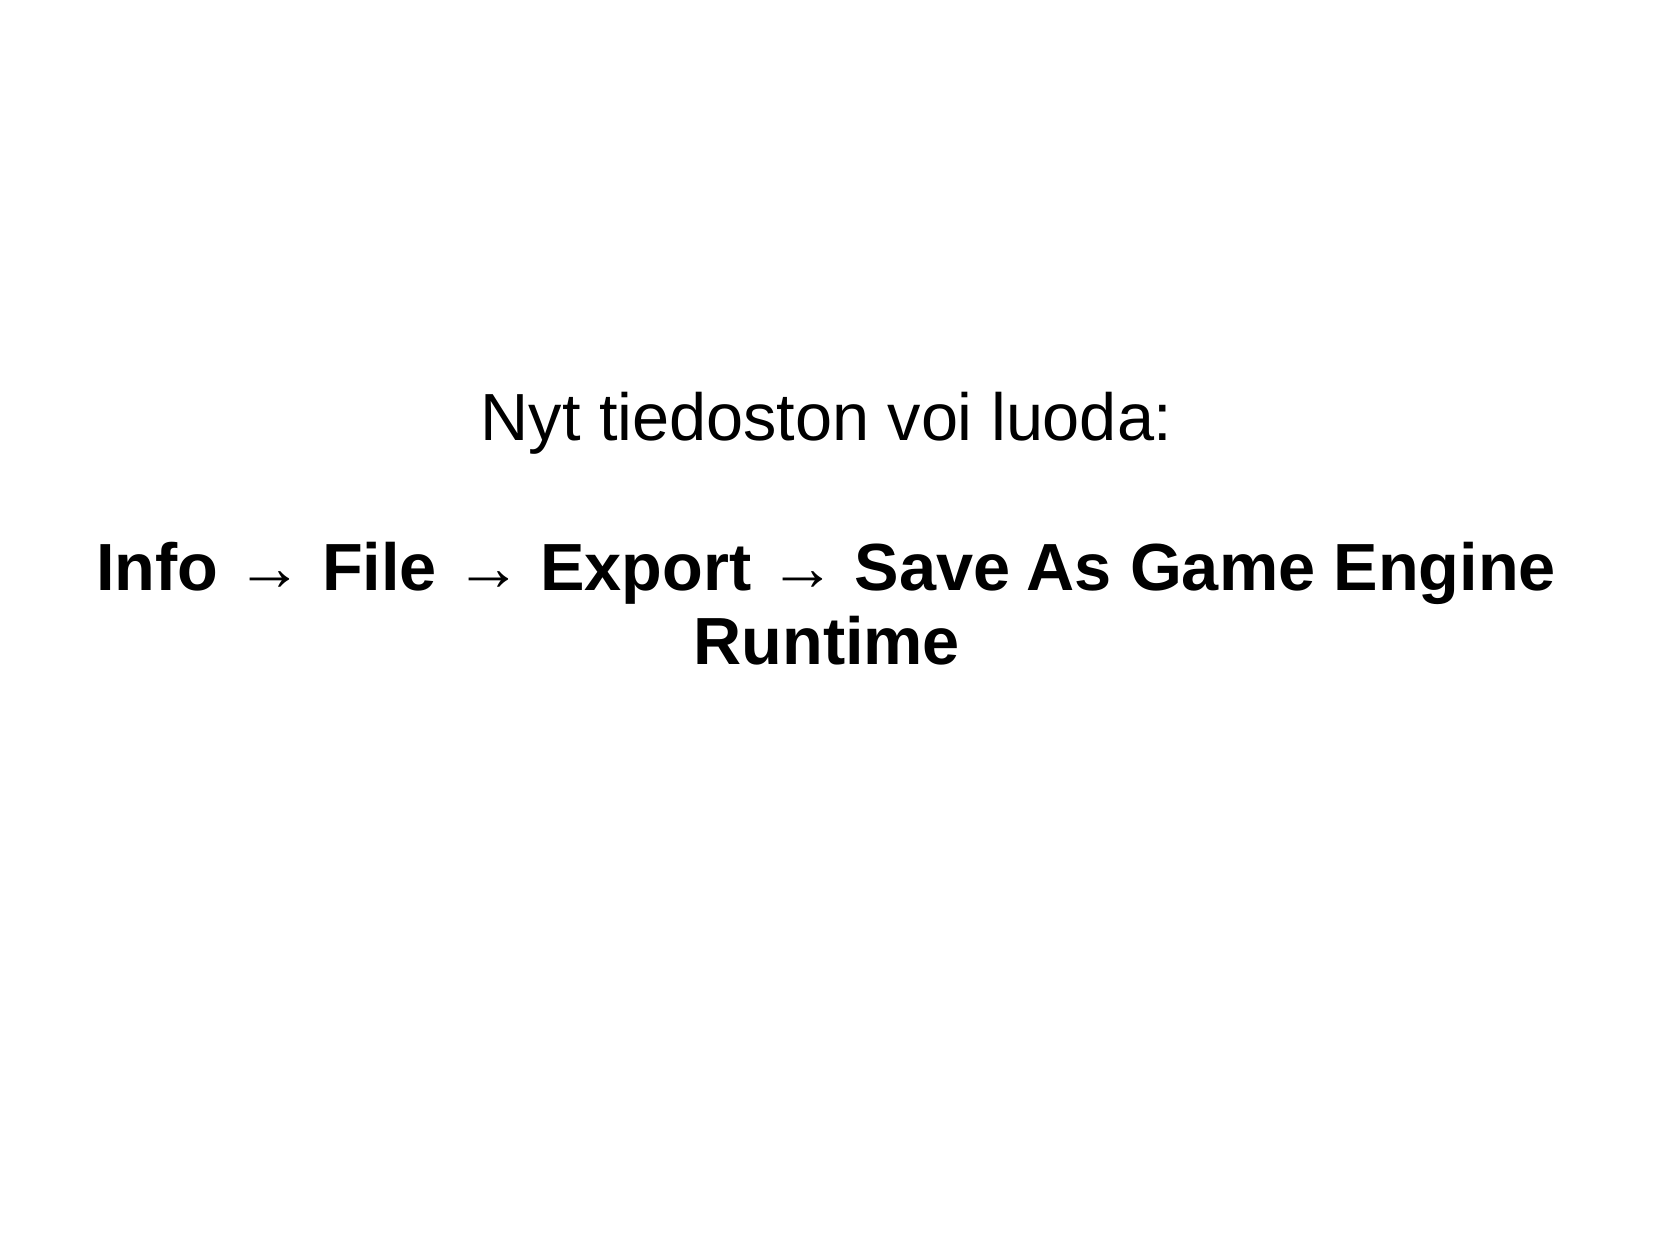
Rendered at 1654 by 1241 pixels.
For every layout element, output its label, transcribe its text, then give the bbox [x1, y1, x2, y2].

subtitle Nyt tiedoston voi luoda: Info → File → Export → Save As Game Engine Runtime [82, 49, 1571, 1010]
